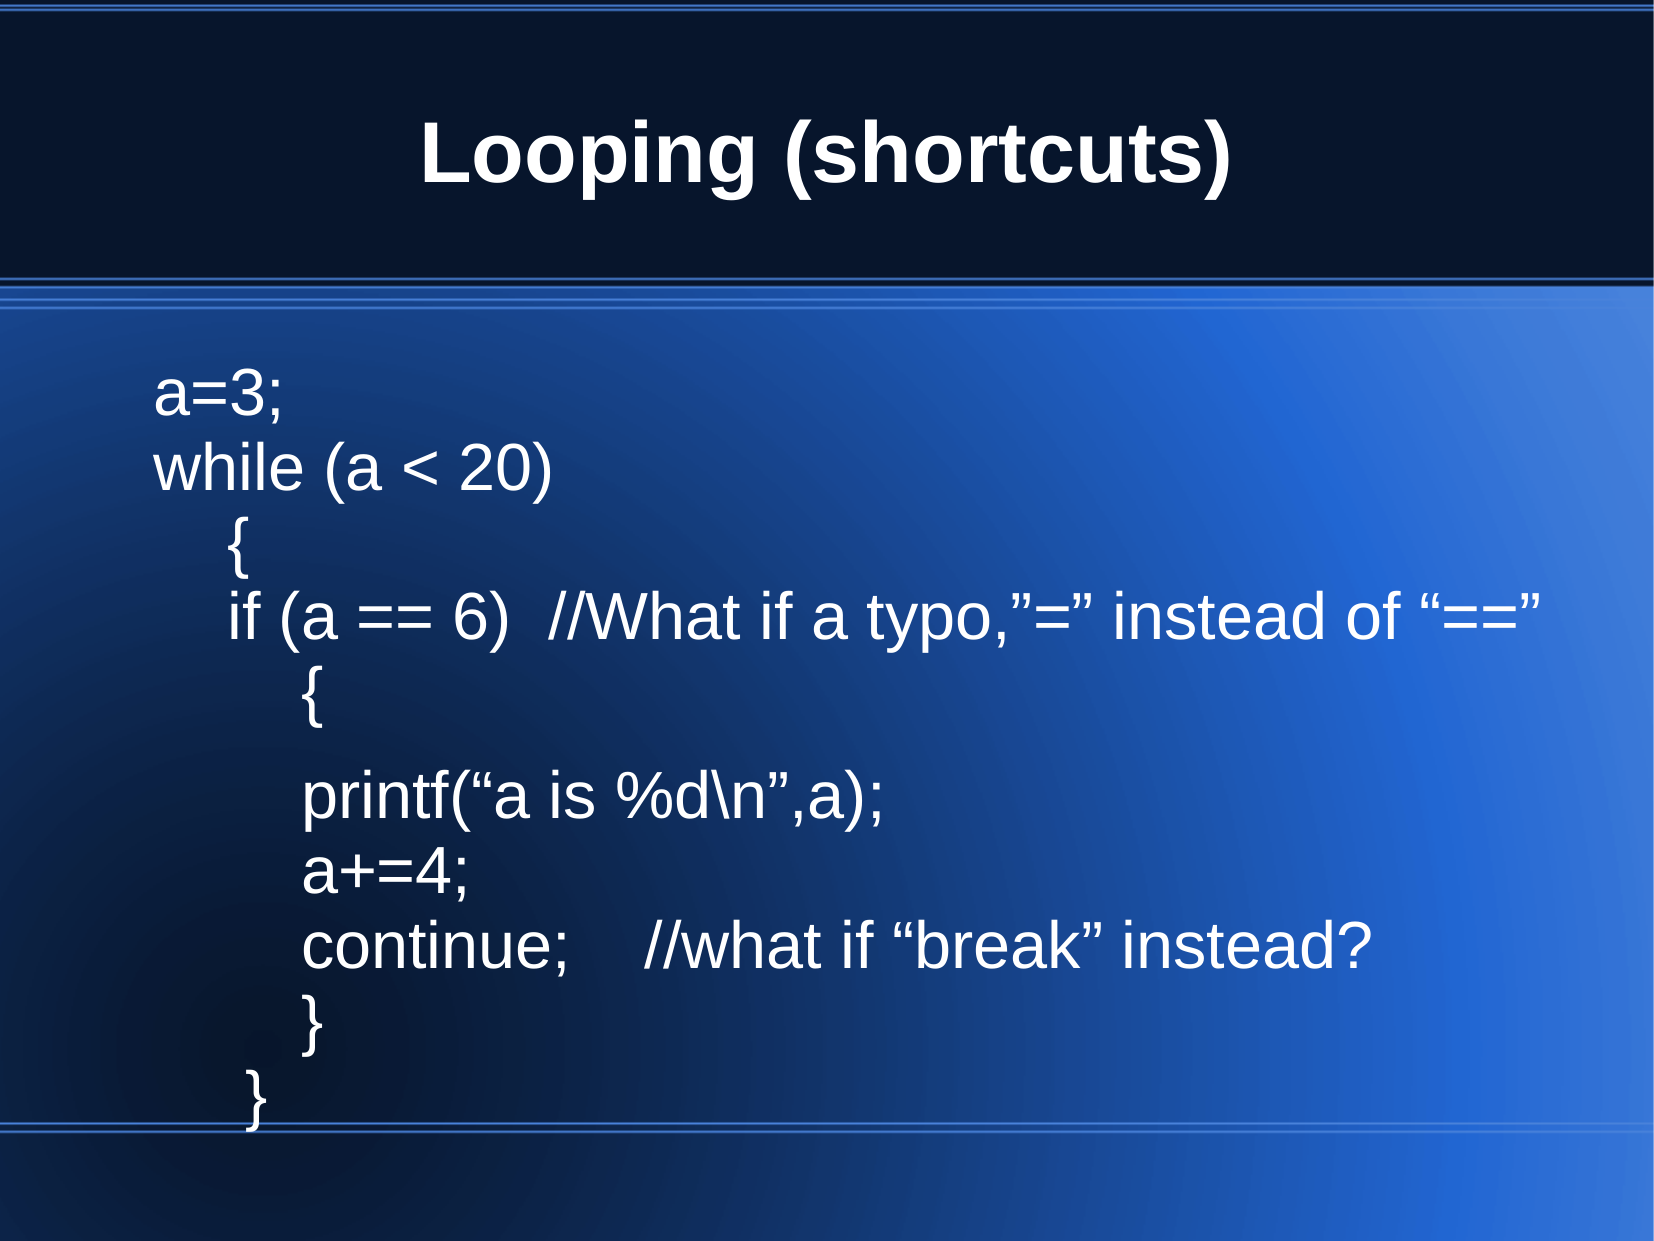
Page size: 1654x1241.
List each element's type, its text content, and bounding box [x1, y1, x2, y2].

list a=3; while (a < 20) { if (a == 6) //What if a typo,”=” instead of “==” { printf(“a is %d\n”,a); a+=4; continue; //what if “break” instead? } } [82, 355, 1571, 1133]
picture [0, 0, 1654, 1241]
title Looping (shortcuts) [82, 49, 1571, 257]
